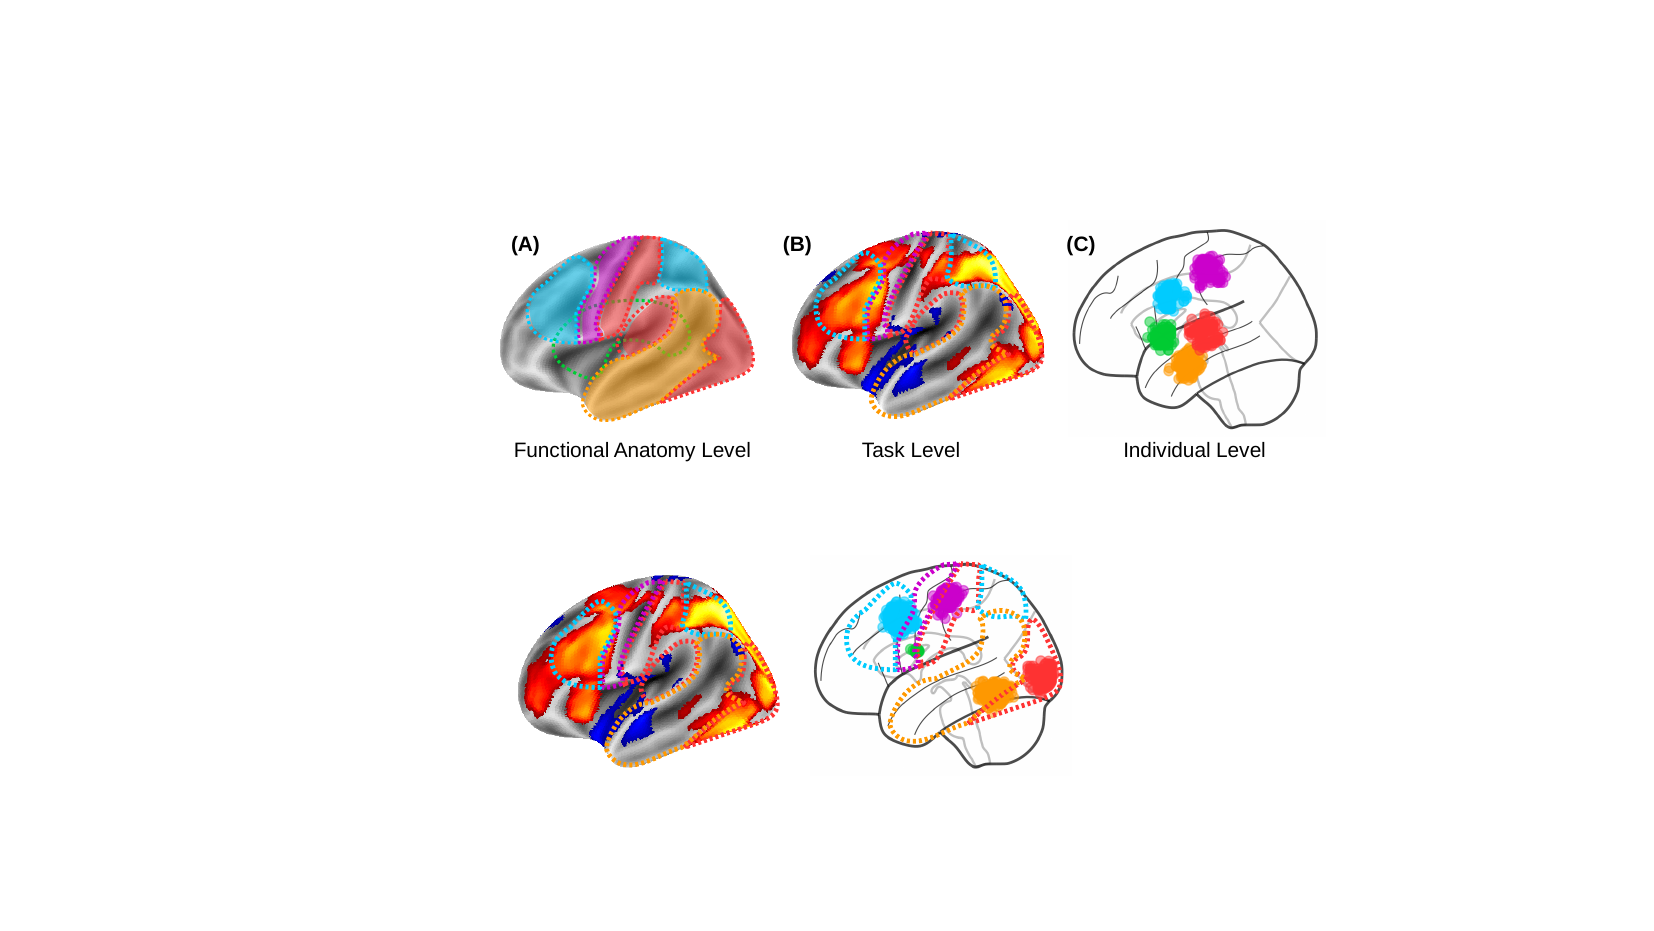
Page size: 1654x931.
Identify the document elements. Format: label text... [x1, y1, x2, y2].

text_box (C) [1051, 224, 1111, 264]
text_box Individual Level [1075, 430, 1314, 491]
picture [510, 570, 781, 780]
text_box Functional Anatomy Level [490, 430, 775, 493]
text_box [585, 291, 754, 420]
text_box (B) [768, 224, 827, 264]
text_box Task Level [791, 430, 1031, 491]
picture [810, 555, 1072, 776]
picture [786, 226, 1051, 422]
text_box [529, 255, 594, 342]
picture [1068, 220, 1326, 437]
text_box [582, 235, 708, 342]
picture [494, 224, 760, 430]
text_box (A) [496, 224, 556, 264]
